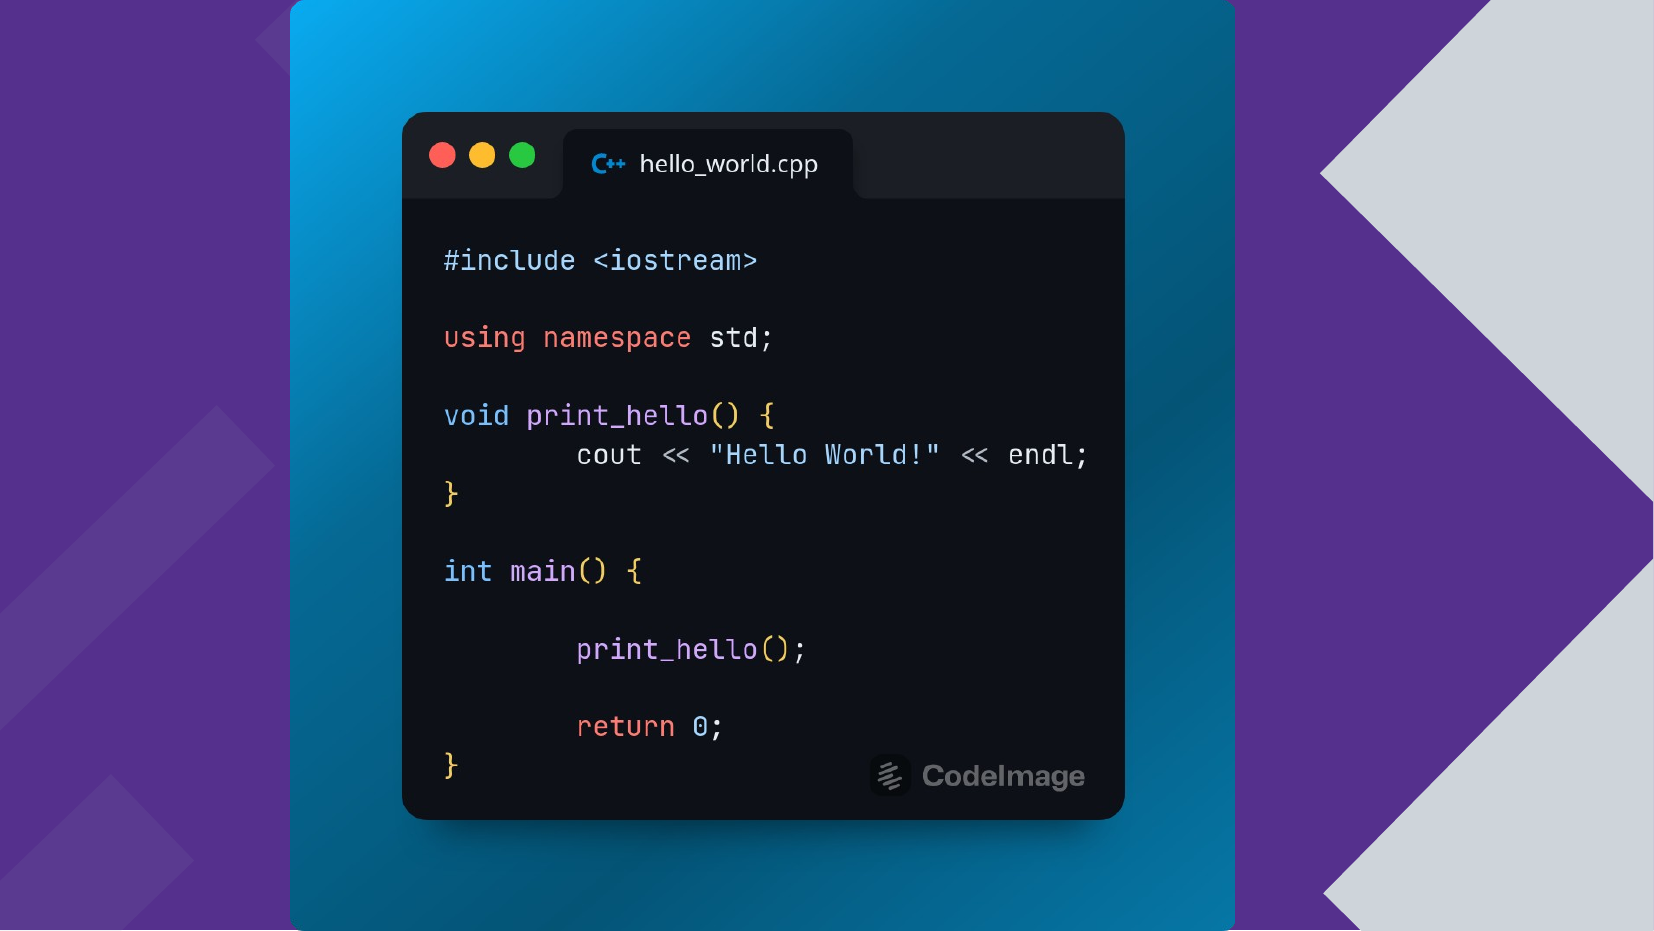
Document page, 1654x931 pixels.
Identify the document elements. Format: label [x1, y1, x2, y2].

picture [290, 0, 299, 9]
picture [290, 923, 299, 931]
picture [402, 112, 1126, 820]
picture [1228, 0, 1235, 6]
